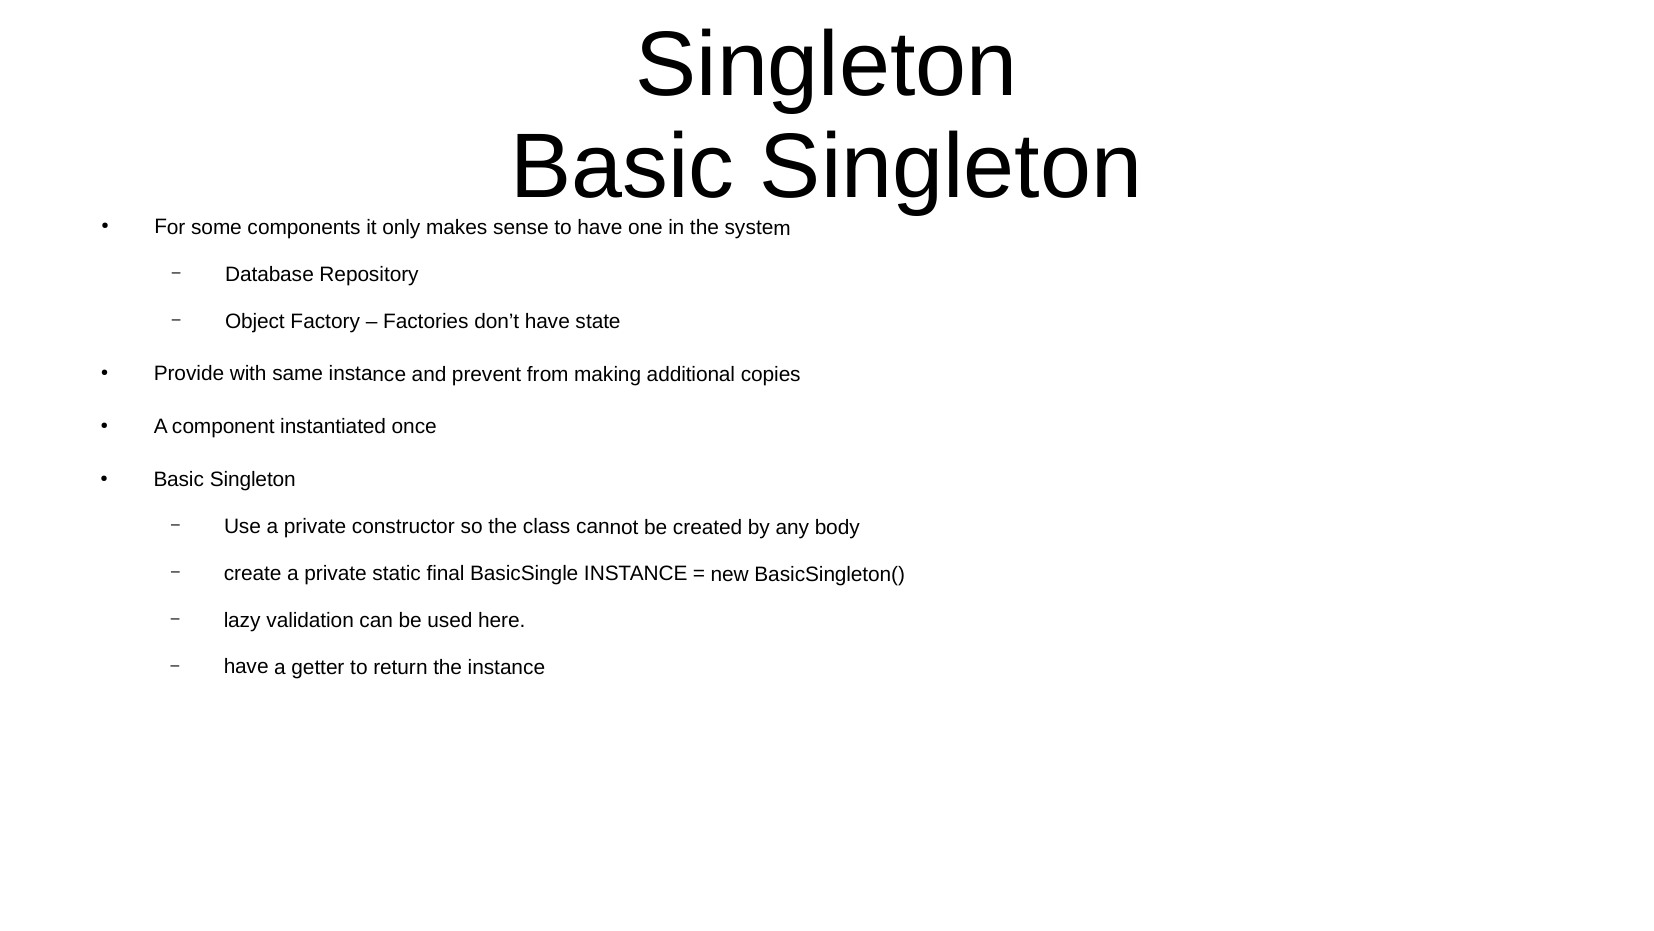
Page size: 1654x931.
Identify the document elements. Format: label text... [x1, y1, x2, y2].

title Singleton Basic Singleton [82, 12, 1571, 218]
list For some components it only makes sense to have one in the system Database Repository Object Factory – Factories don’t have state Provide with same instance and prevent from making additional copies A component instantiated once Basic Singleton Use a private constructor so the class cannot be created by any body create a private static final BasicSingle INSTANCE = new BasicSingleton() lazy validation can be used here. have a getter to return the instance [81, 215, 1623, 901]
